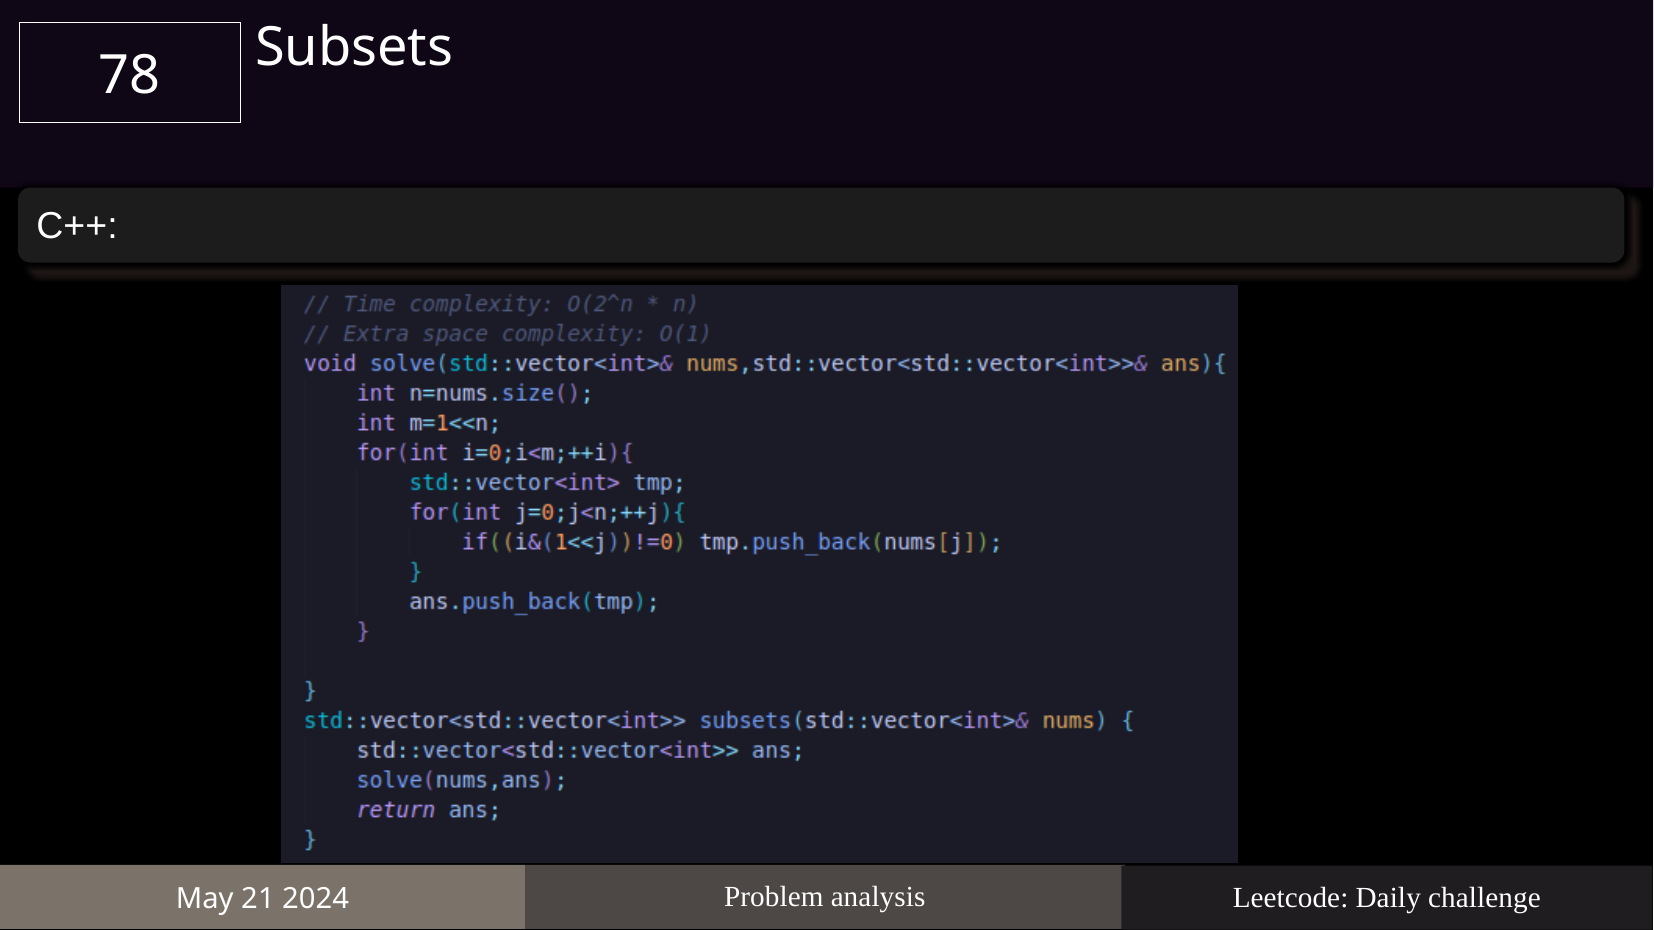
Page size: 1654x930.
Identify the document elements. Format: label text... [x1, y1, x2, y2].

text_box C++: [17, 187, 1625, 263]
picture [281, 285, 1238, 863]
